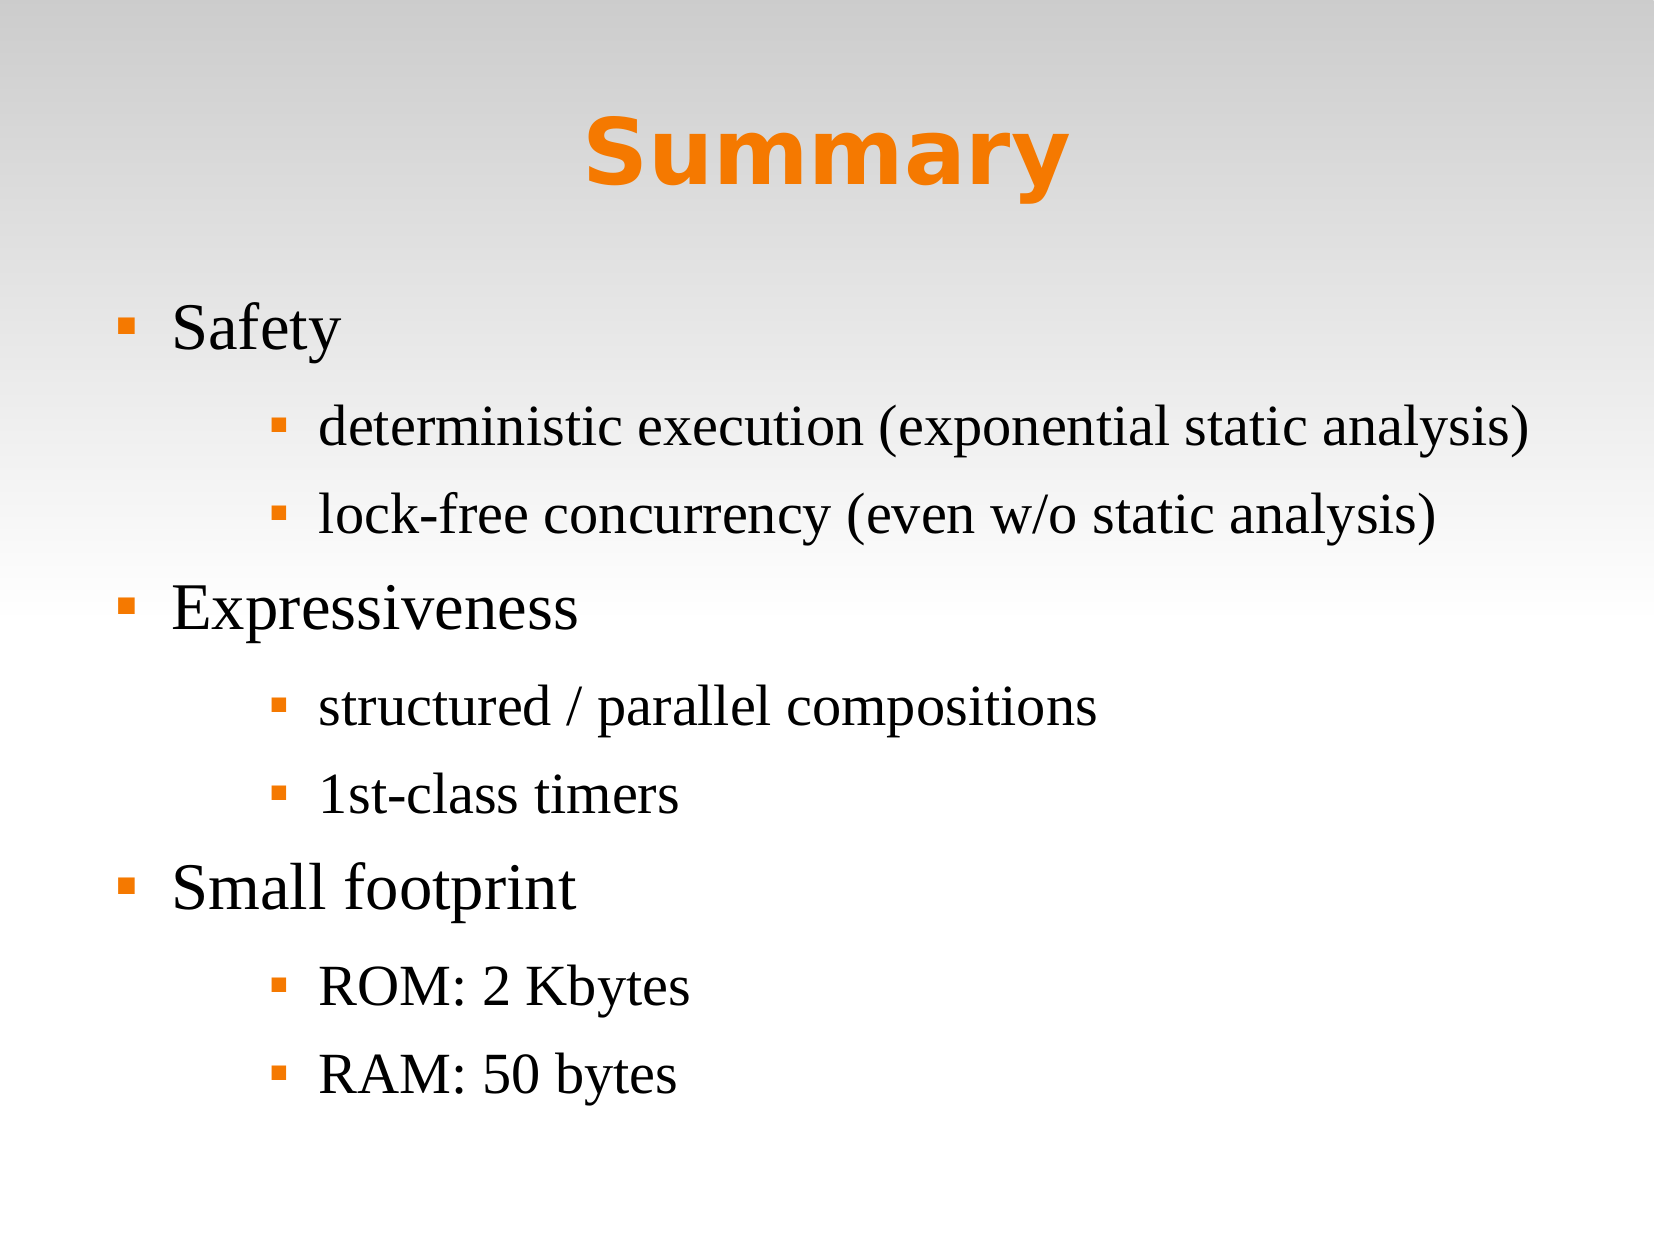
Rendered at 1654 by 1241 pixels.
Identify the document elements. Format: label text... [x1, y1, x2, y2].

title Summary [82, 49, 1571, 257]
list Safety deterministic execution (exponential static analysis) lock-free concurrency (even w/o static analysis) Expressiveness structured / parallel compositions 1st-class timers Small footprint ROM: 2 Kbytes RAM: 50 bytes [82, 290, 1571, 1163]
